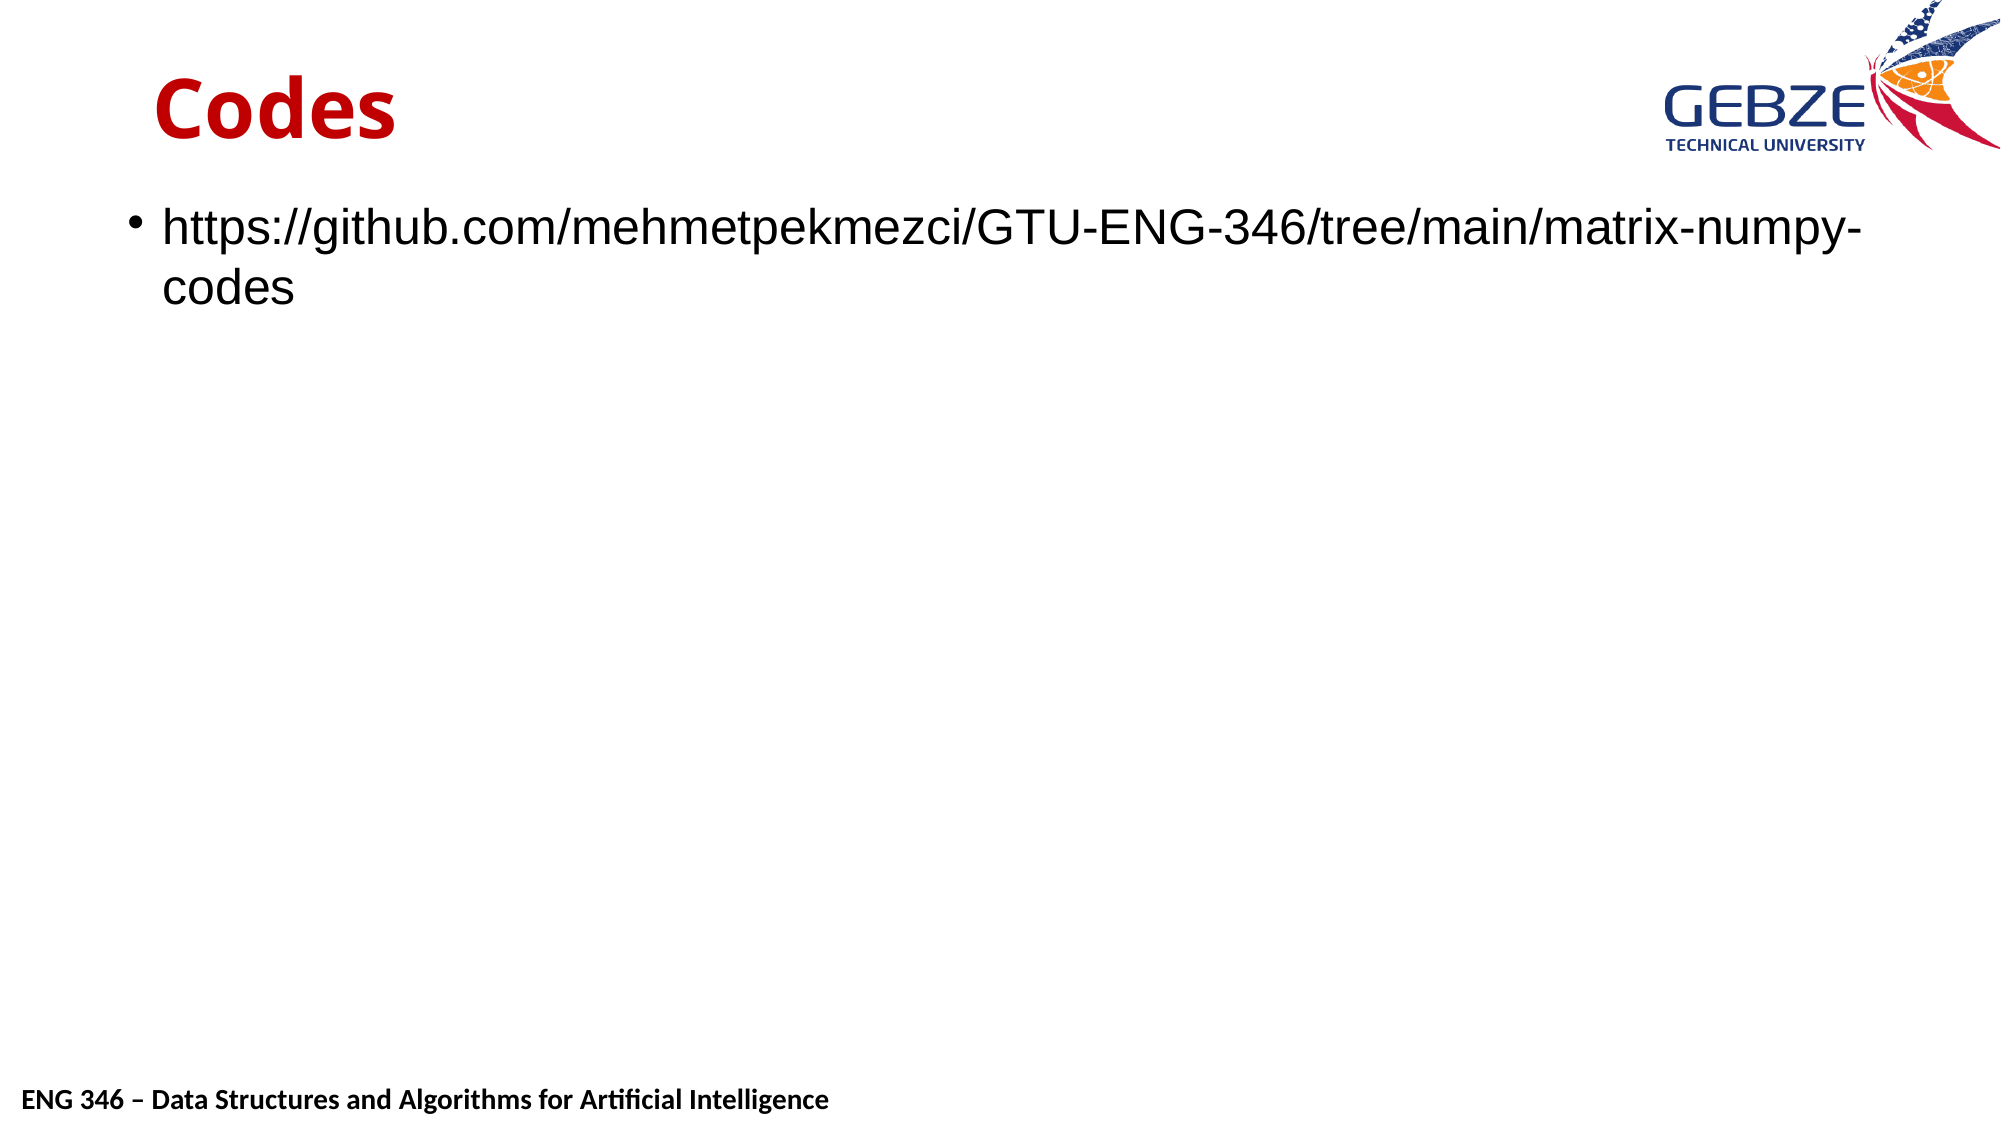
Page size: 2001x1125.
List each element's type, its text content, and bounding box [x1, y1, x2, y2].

text_box https://github.com/mehmetpekmezci/GTU-ENG-346/tree/main/matrix-numpy-codes [112, 187, 1950, 1012]
picture [1665, 0, 2001, 151]
title Codes [137, 59, 1650, 165]
